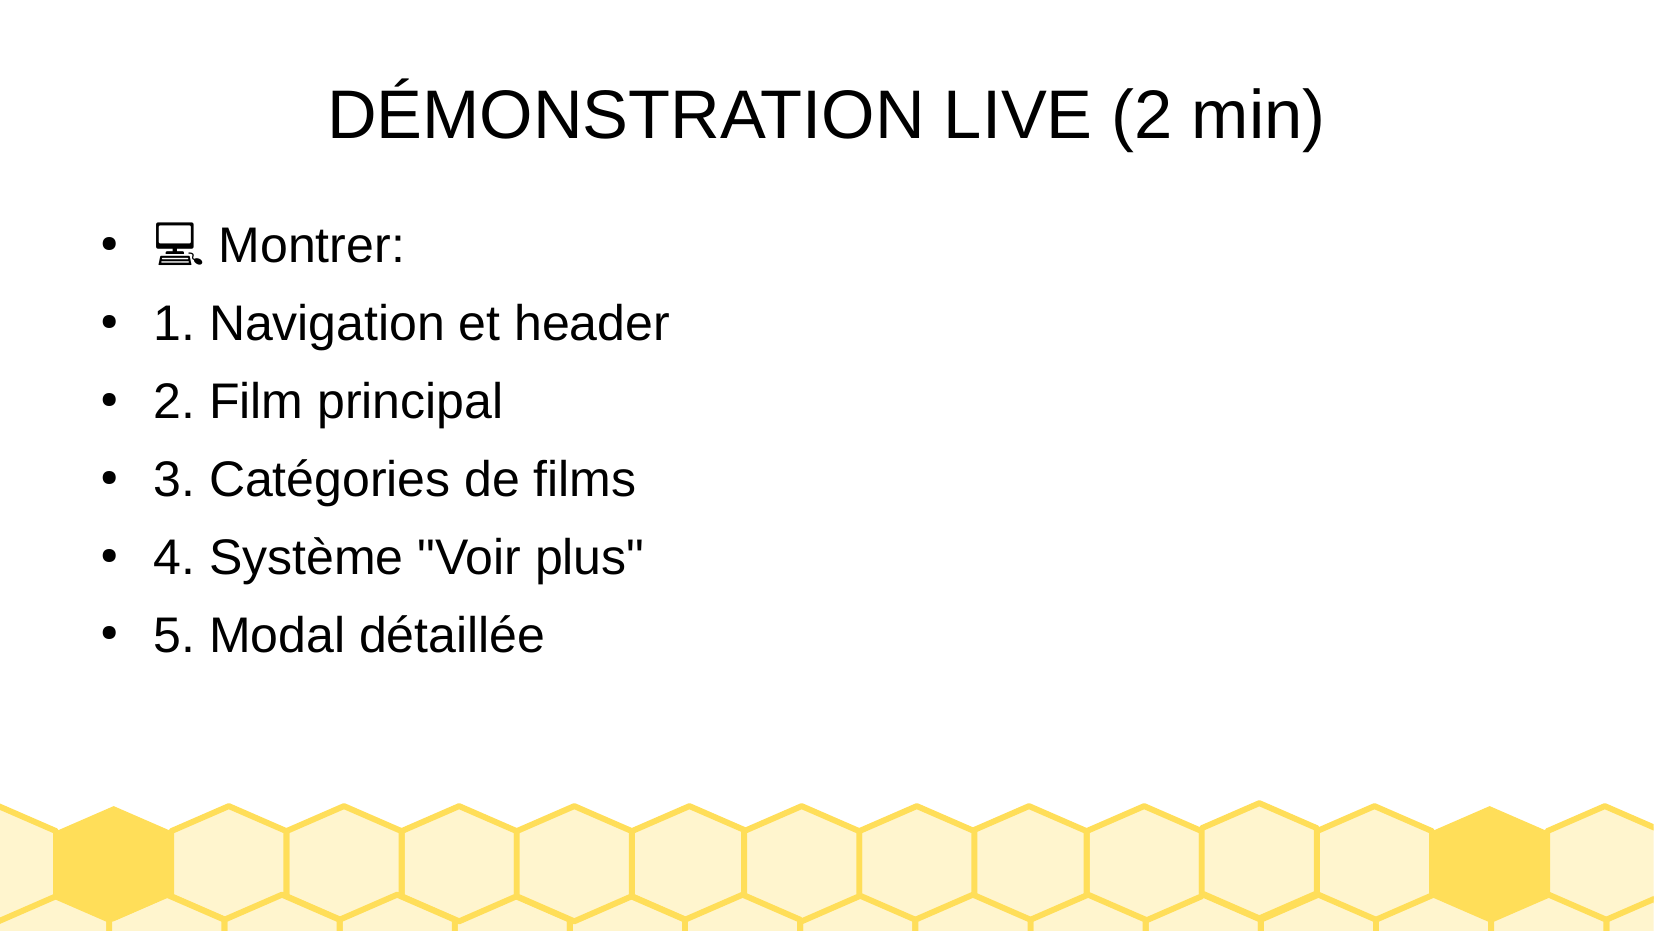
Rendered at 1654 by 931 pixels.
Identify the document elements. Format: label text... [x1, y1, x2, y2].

list 💻 Montrer: 1. Navigation et header 2. Film principal 3. Catégories de films 4. Système "Voir plus" 5. Modal détaillée [82, 217, 1571, 758]
title DÉMONSTRATION LIVE (2 min) [82, 37, 1571, 193]
